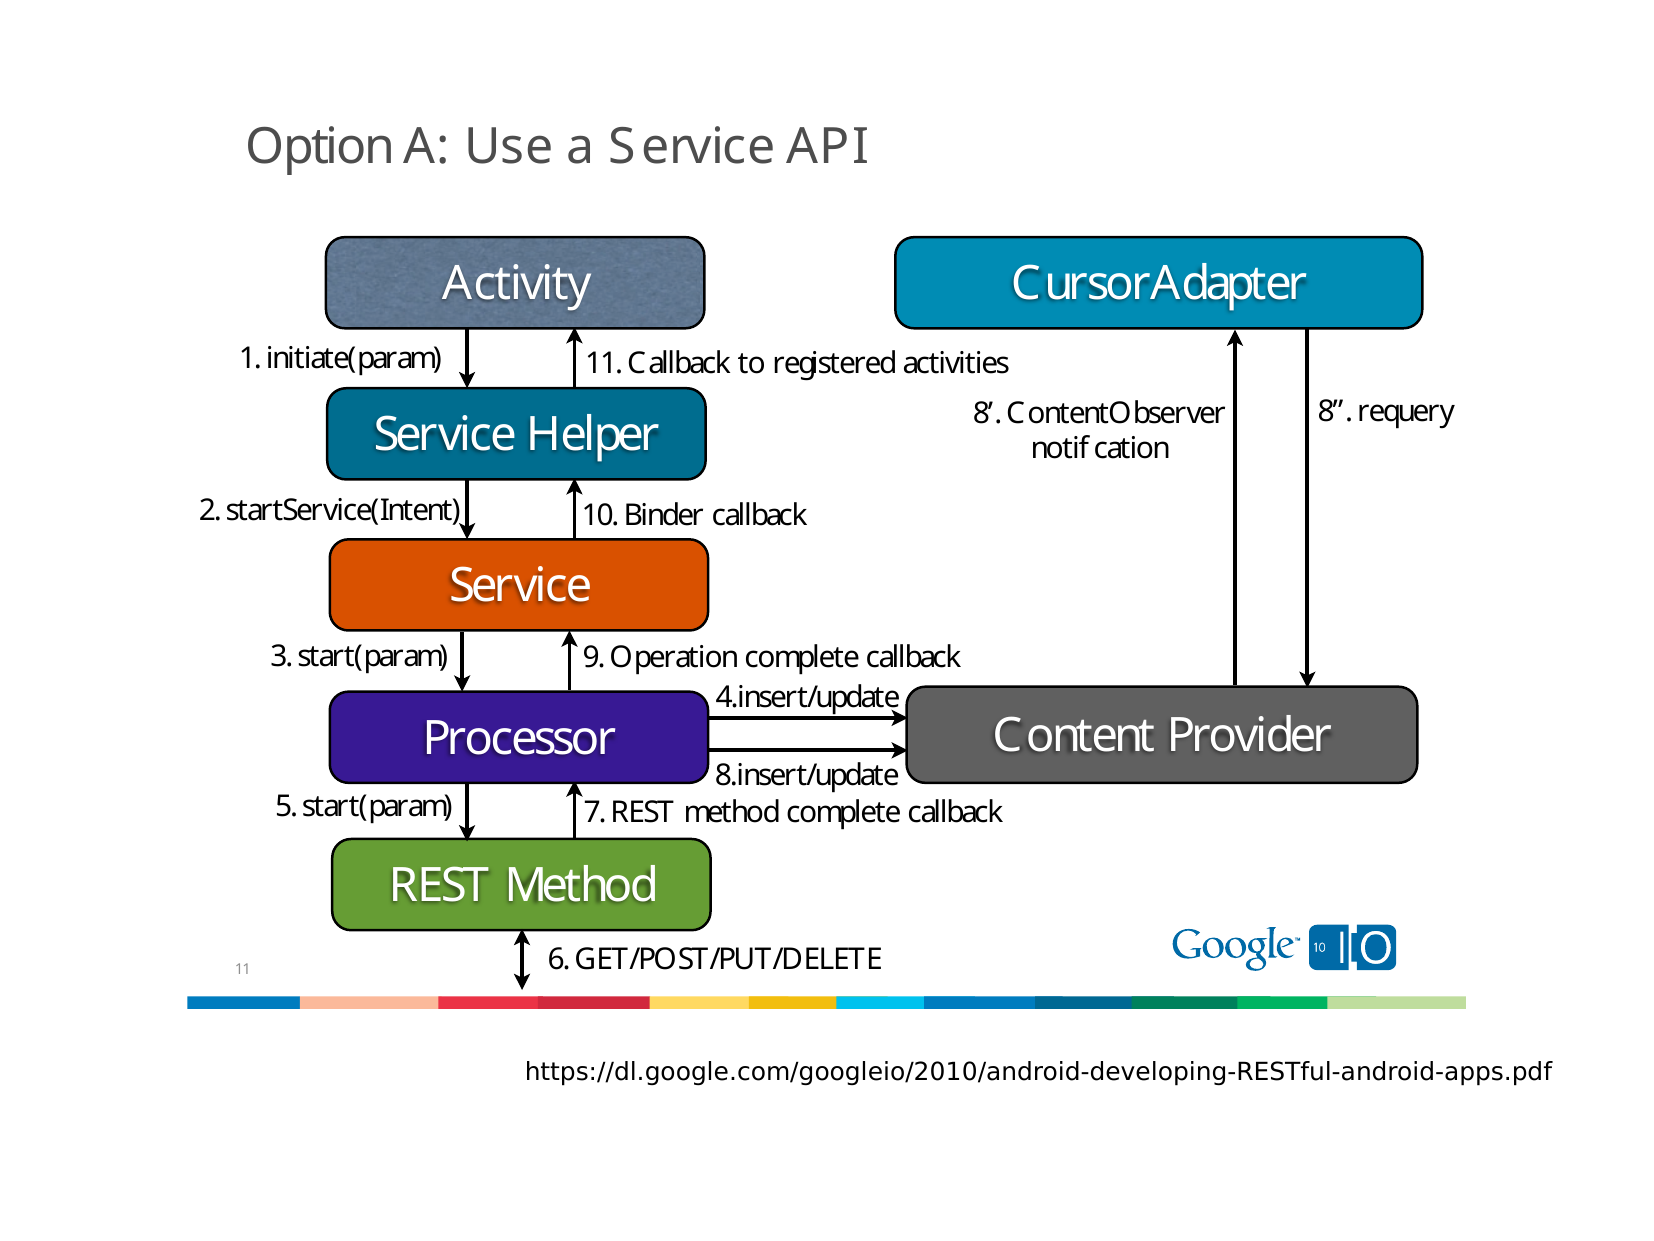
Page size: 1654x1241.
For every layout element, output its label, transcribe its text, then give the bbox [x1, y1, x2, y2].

text_box https://dl.google.com/googleio/2010/android-developing-RESTful-android-apps.pdf [510, 1050, 1576, 1096]
picture [186, 49, 1467, 1010]
